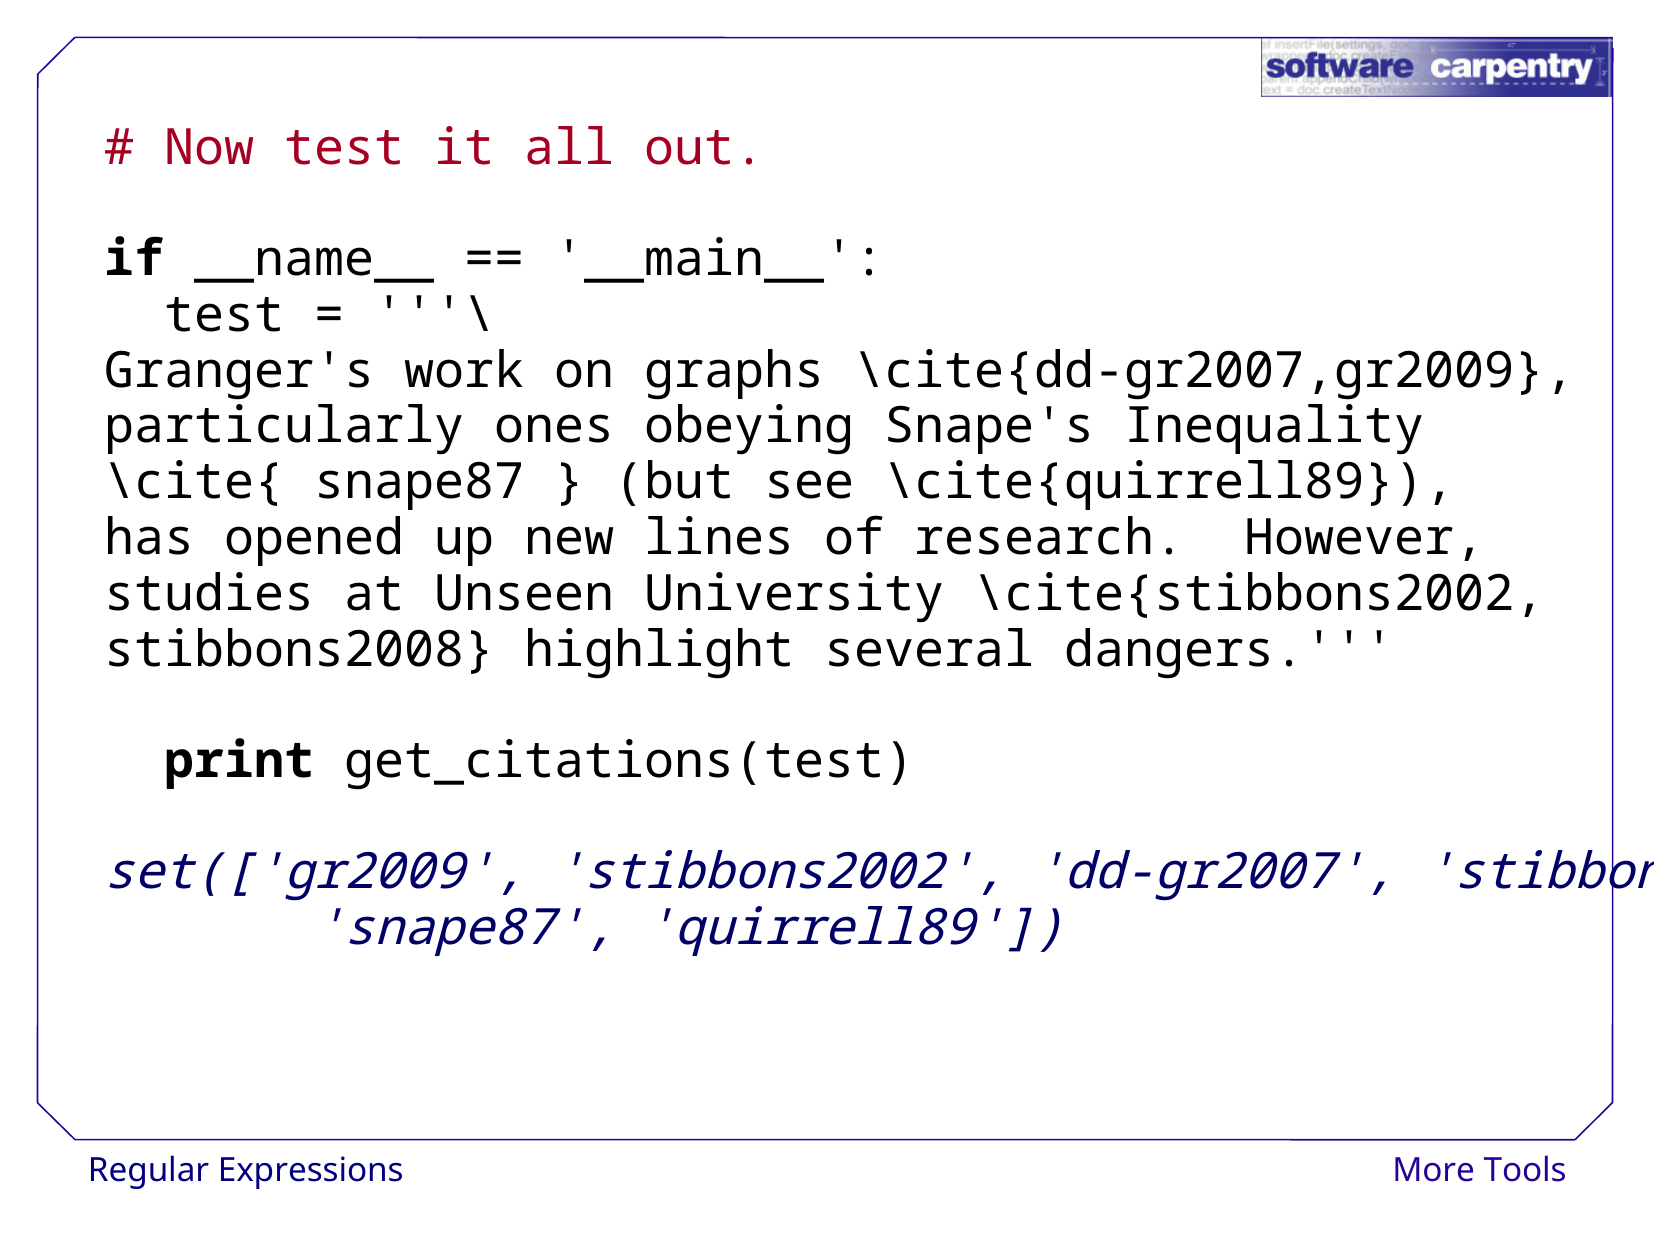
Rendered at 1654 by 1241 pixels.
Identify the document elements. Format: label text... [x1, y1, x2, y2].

text_box # Now test it all out. if __name__ == '__main__': test = '''\ Granger's work on graphs \cite{dd-gr2007,gr2009}, particularly ones obeying Snape's Inequality \cite{ snape87 } (but see \cite{quirrell89}), has opened up new lines of research. However, studies at Unseen University \cite{stibbons2002, stibbons2008} highlight several dangers.''' print get_citations(test) set(['gr2009', 'stibbons2002', 'dd-gr2007', 'stibbons2008', 'snape87', 'quirrell89']) [89, 112, 1512, 1074]
picture [1261, 39, 1613, 97]
